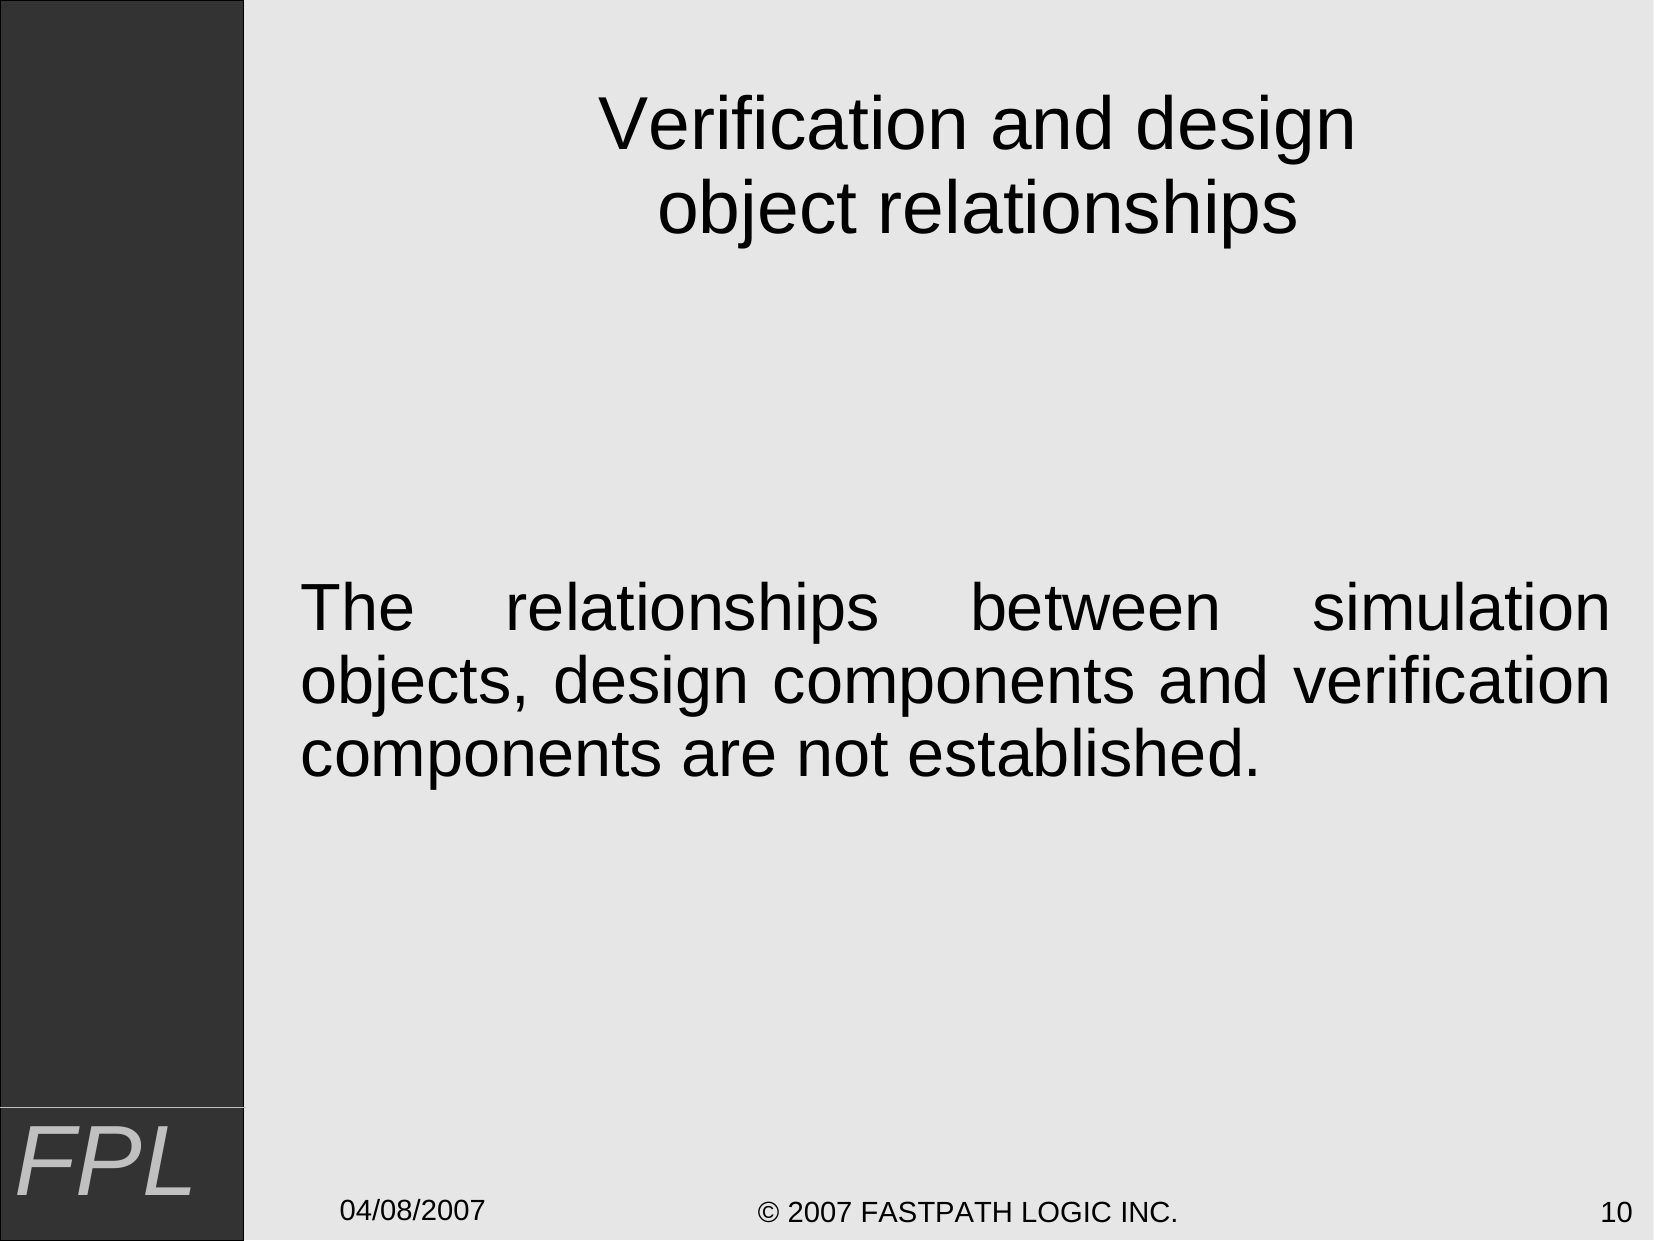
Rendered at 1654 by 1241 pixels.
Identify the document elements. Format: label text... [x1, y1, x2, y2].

title Verification and design object relationships [427, 54, 1530, 262]
subtitle The relationships between simulation objects, design components and verification components are not established. [300, 262, 1613, 1169]
